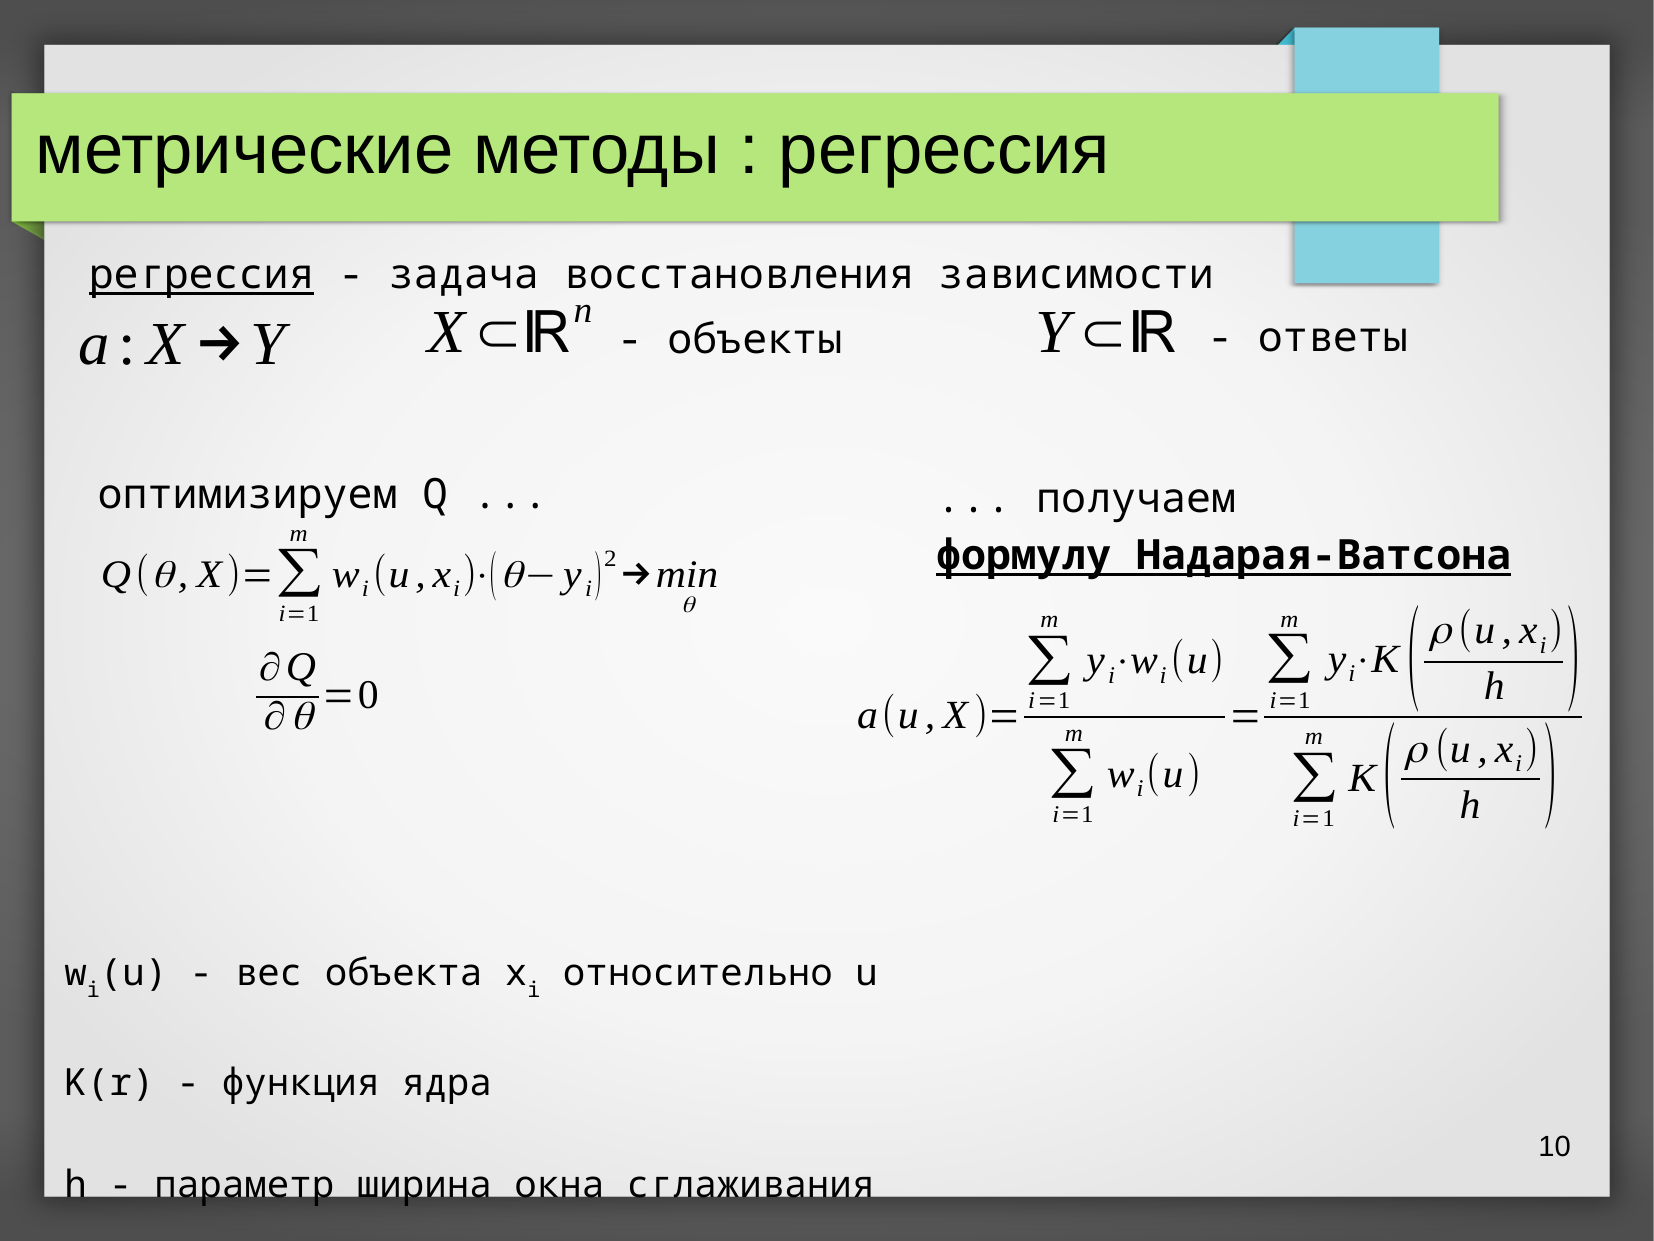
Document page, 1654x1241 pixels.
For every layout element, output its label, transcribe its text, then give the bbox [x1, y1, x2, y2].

text_box wi(u) - вес объекта xi относительно u K(r) - функция ядра h - параметр ширина окна сглаживания [49, 937, 922, 1205]
text_box оптимизируем Q ... [82, 456, 588, 520]
title метрические методы : регрессия [35, 108, 1170, 190]
subtitle - объекты [617, 309, 866, 365]
text_box регрессия - задача восстановления зависимости [73, 236, 1244, 300]
chart [850, 602, 1591, 832]
chart [70, 323, 299, 385]
chart [94, 521, 725, 626]
text_box - ответы [1207, 310, 1433, 360]
chart [416, 297, 600, 373]
text_box ... получаем формулу Надарая-Ватсона [921, 460, 1571, 573]
chart [248, 649, 387, 733]
picture [0, 0, 1654, 1241]
chart [1028, 309, 1185, 372]
